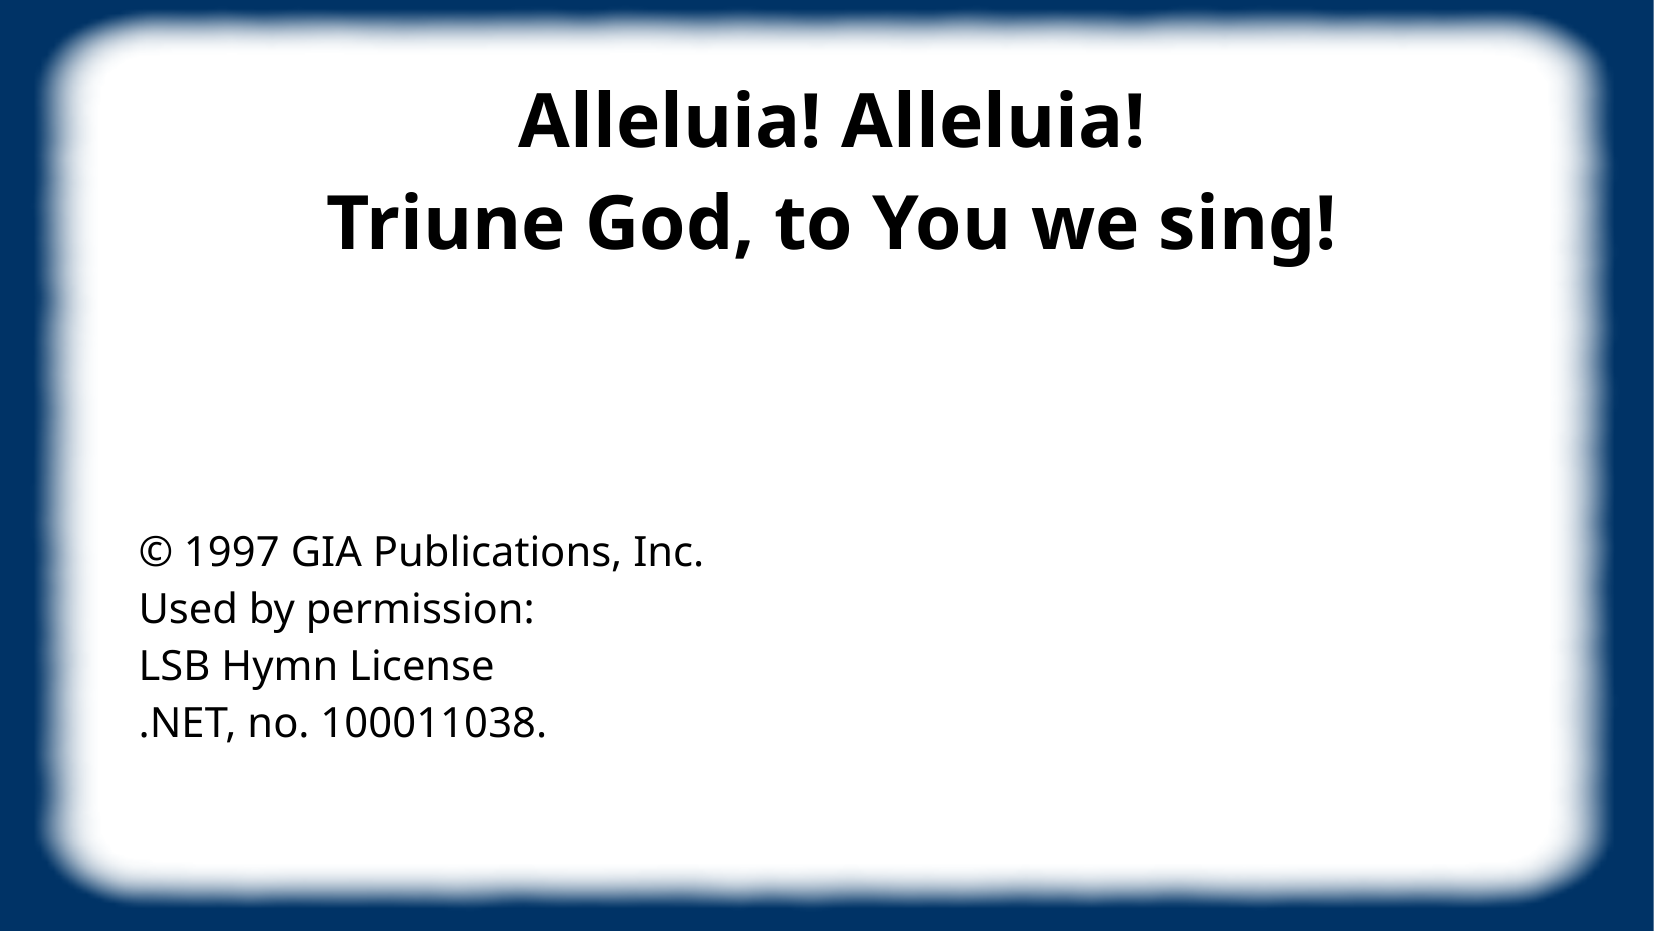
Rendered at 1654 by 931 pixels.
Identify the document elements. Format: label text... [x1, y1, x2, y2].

picture [0, 0, 1654, 931]
text_box Alleluia! Alleluia! Triune God, to You we sing! © 1997 GIA Publications, Inc. Used by permission: LSB Hymn License .NET, no. 100011038. [105, 60, 1561, 741]
